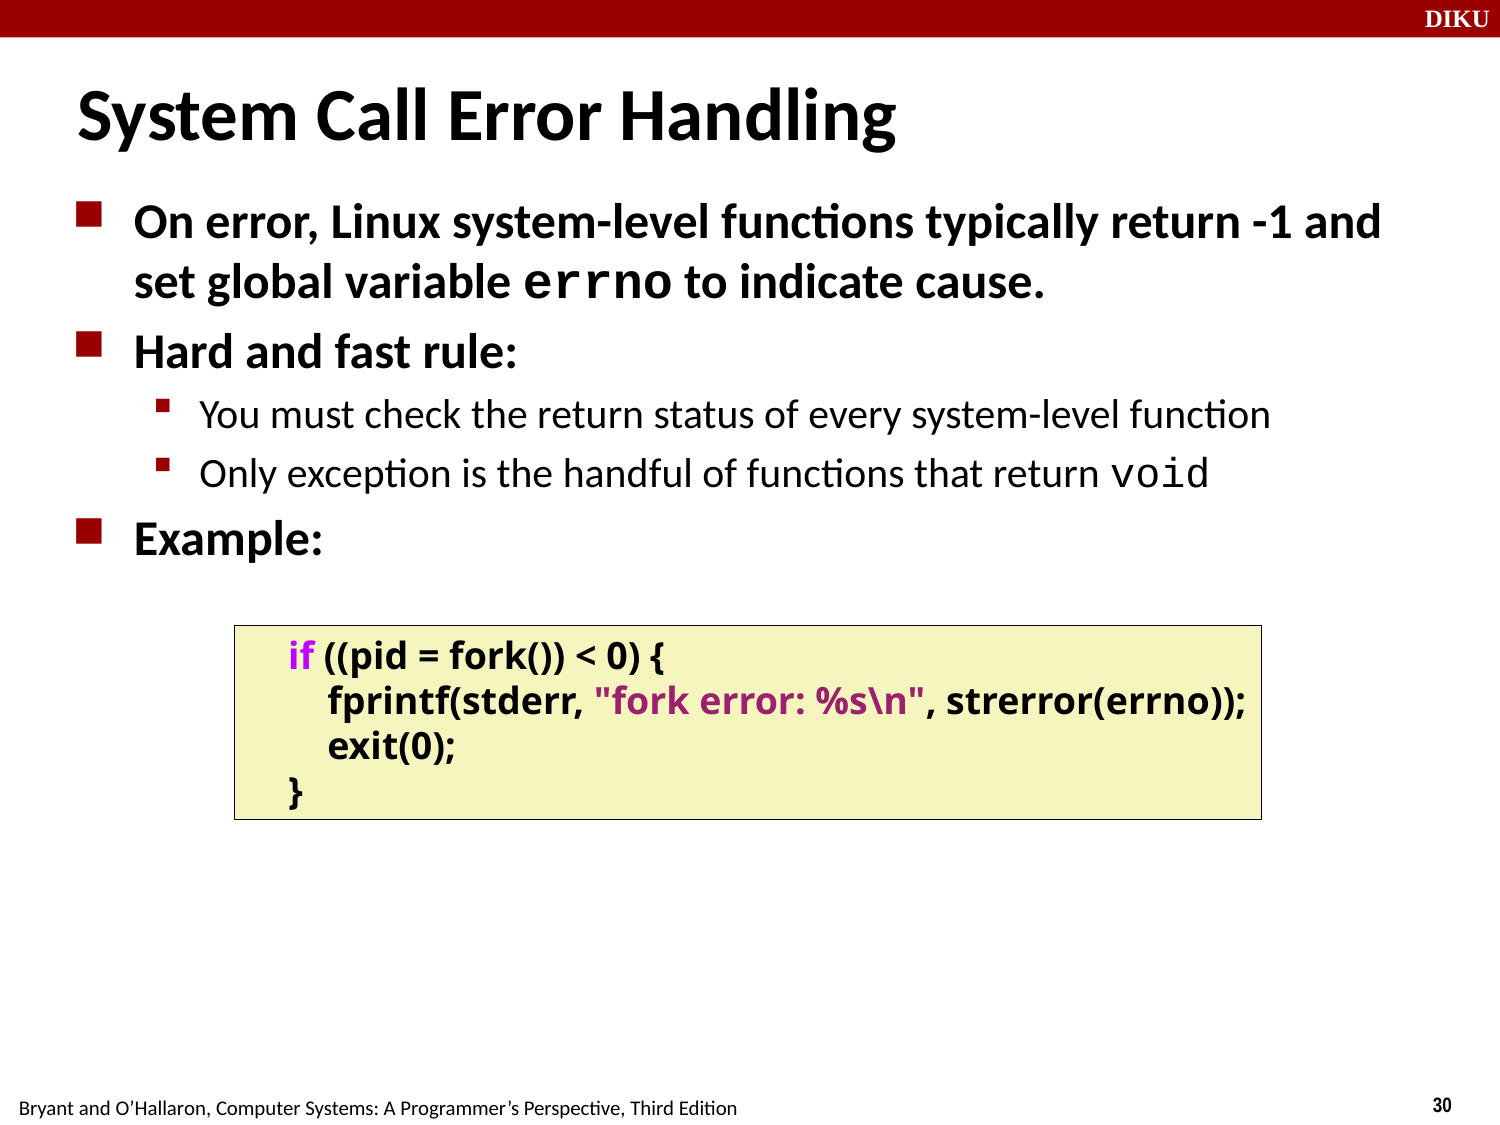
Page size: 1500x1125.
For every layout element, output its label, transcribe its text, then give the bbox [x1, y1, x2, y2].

title System Call Error Handling [62, 63, 1313, 158]
list On error, Linux system-level functions typically return -1 and set global variable errno to indicate cause. Hard and fast rule: You must check the return status of every system-level function Only exception is the handful of functions that return void Example: [62, 181, 1424, 616]
text_box if ((pid = fork()) < 0) { fprintf(stderr, "fork error: %s\n", strerror(errno)); exit(0); } [234, 624, 1262, 820]
